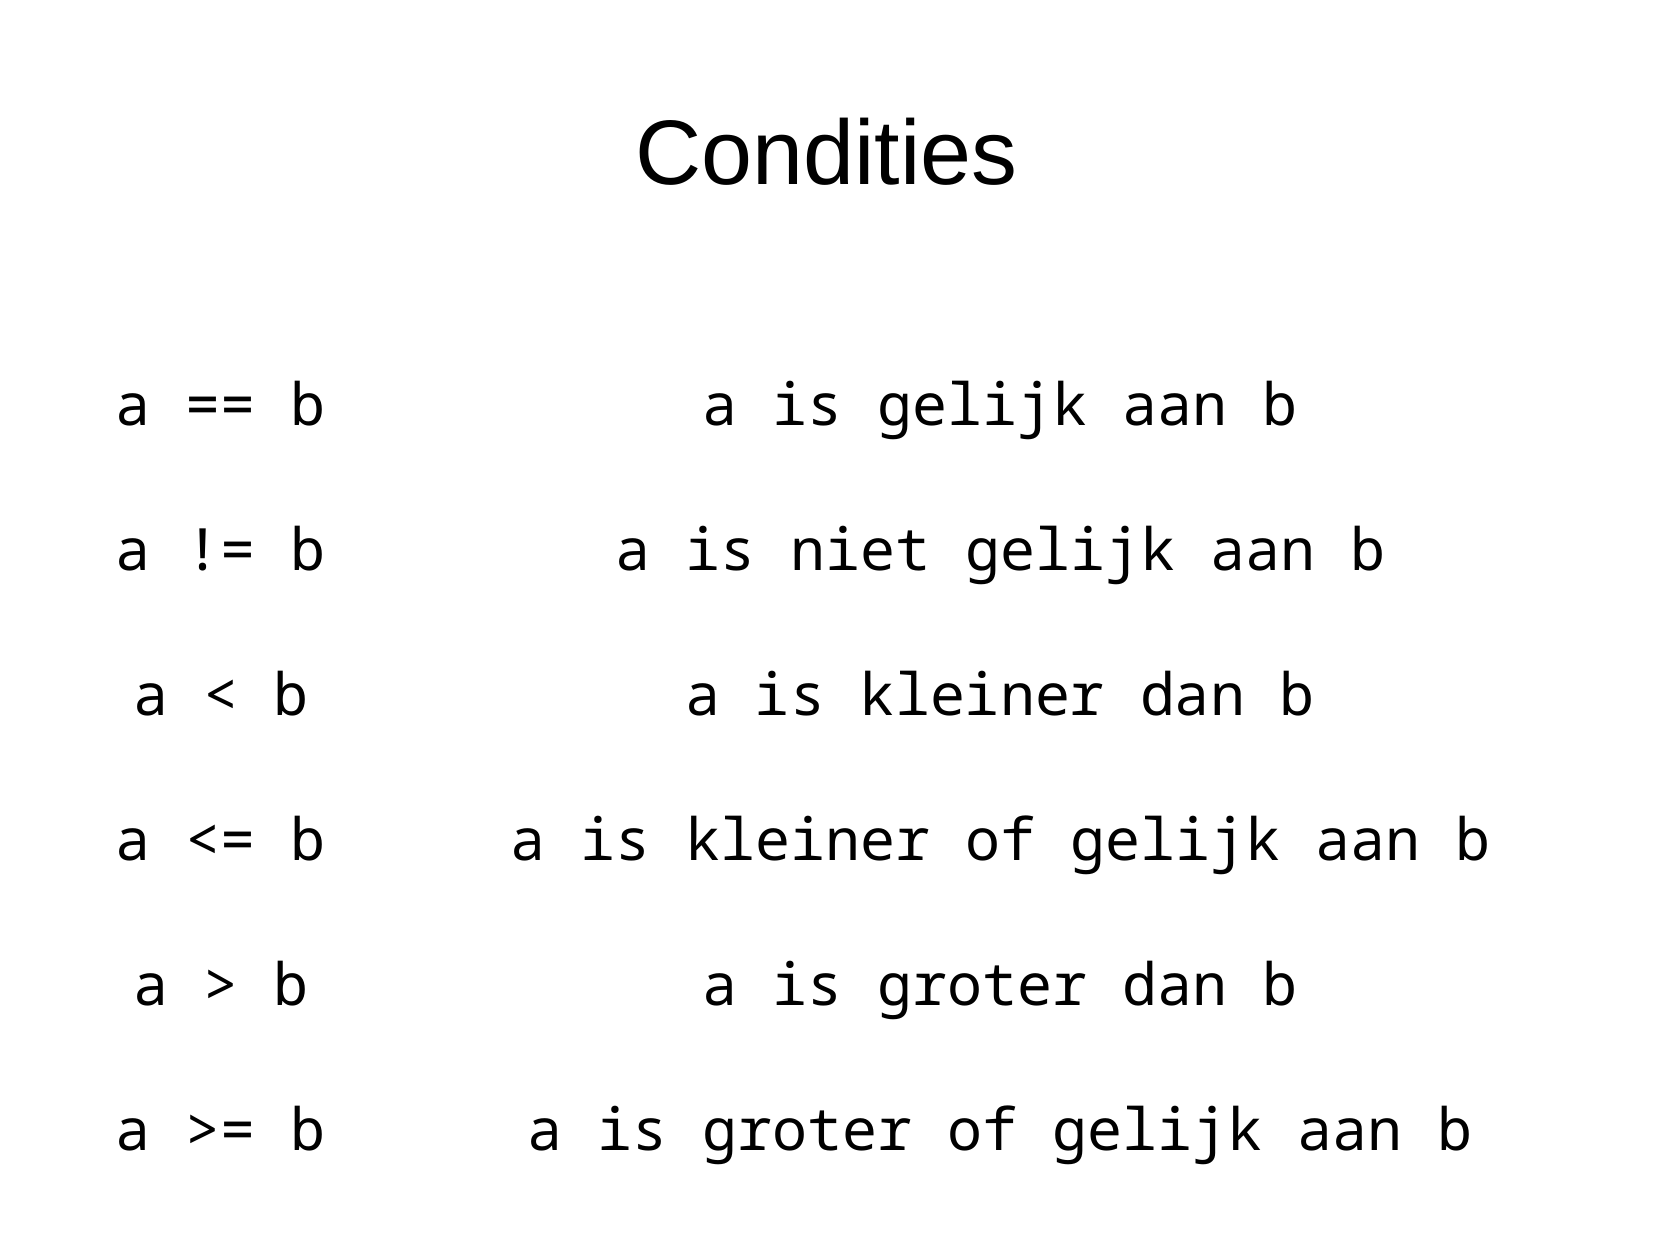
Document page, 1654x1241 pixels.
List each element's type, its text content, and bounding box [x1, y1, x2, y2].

table_cell a is niet gelijk aan b [381, 476, 1620, 620]
table_cell a > b [62, 911, 380, 1055]
table_cell a is kleiner dan b [381, 621, 1620, 765]
table_cell a < b [62, 621, 380, 765]
table_cell a >= b [62, 1056, 380, 1200]
title Condities [82, 49, 1571, 257]
table_cell a <= b [62, 766, 380, 910]
table_header a == b [62, 331, 380, 475]
table_cell a is groter dan b [381, 911, 1620, 1055]
table_cell a is groter of gelijk aan b [381, 1056, 1620, 1200]
table_cell a != b [62, 476, 380, 620]
table_cell a is kleiner of gelijk aan b [381, 766, 1620, 910]
table_header a is gelijk aan b [381, 331, 1620, 475]
